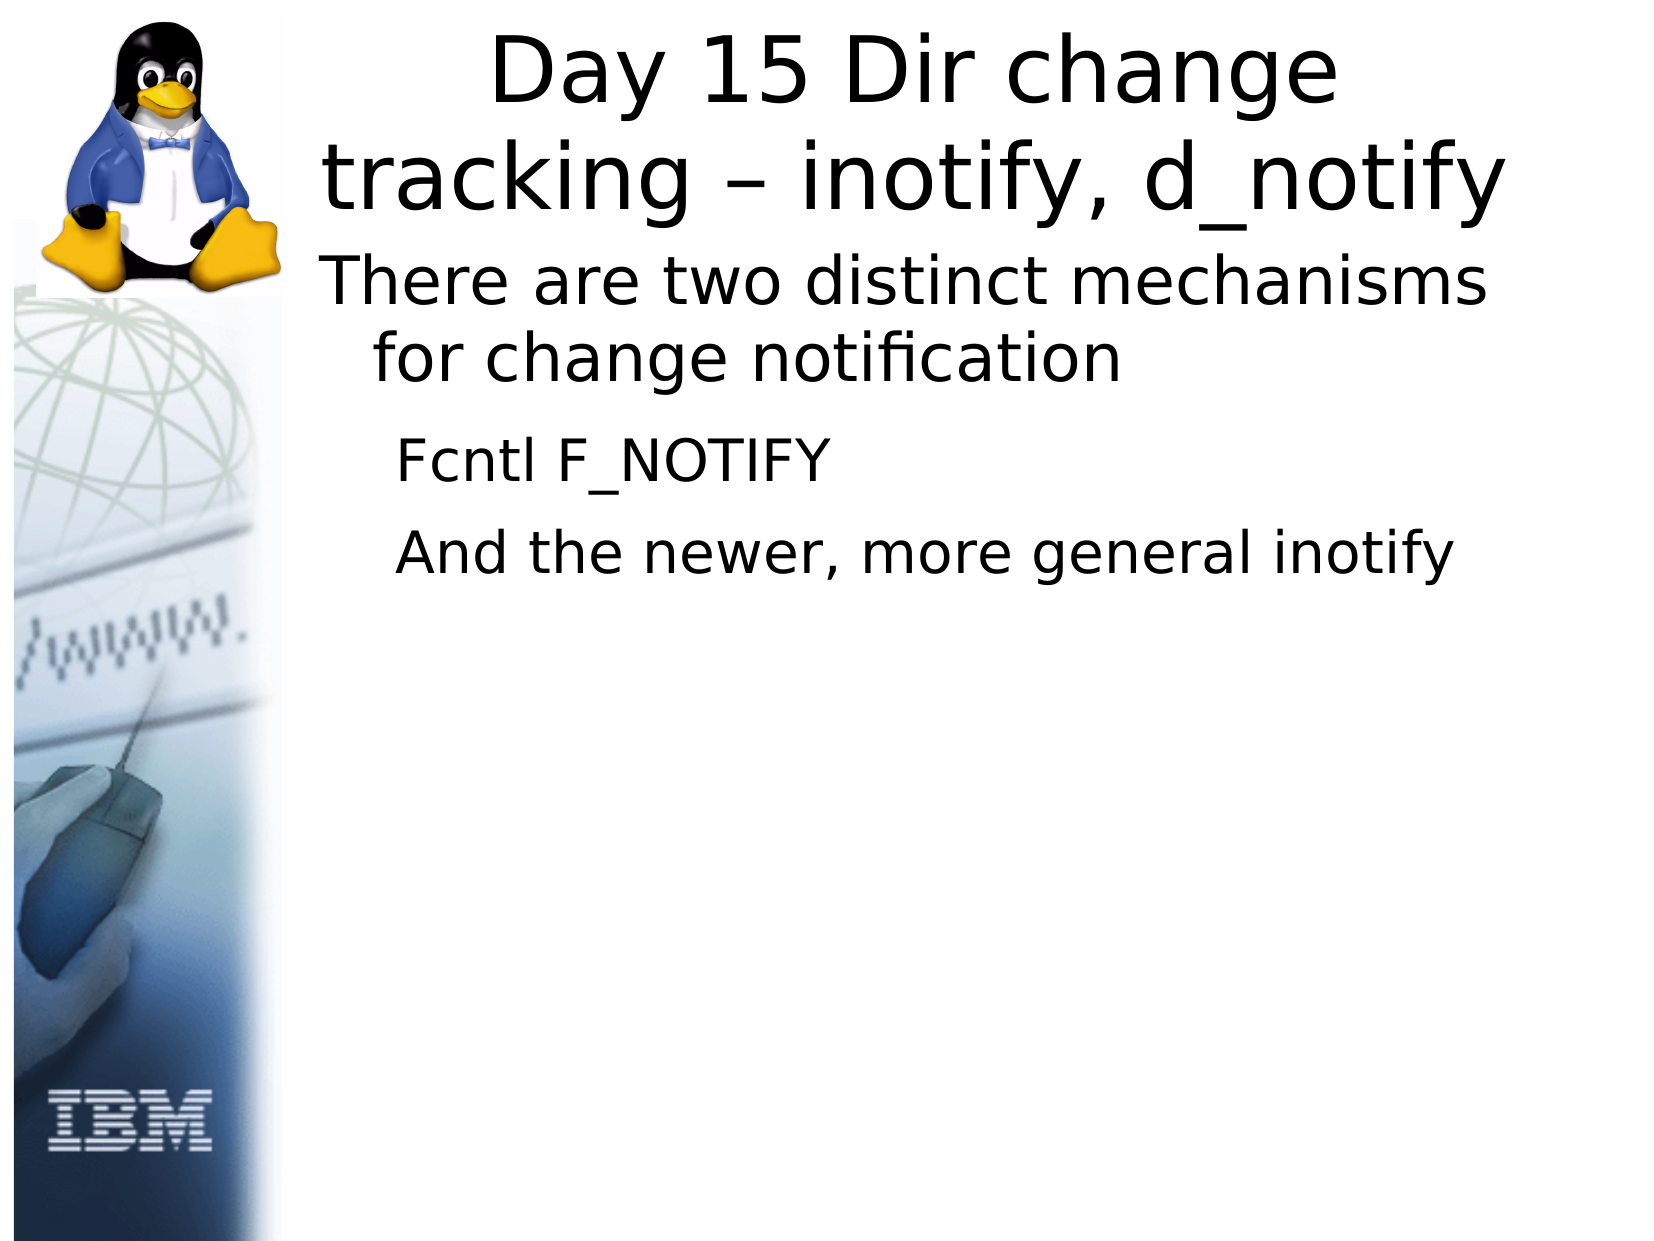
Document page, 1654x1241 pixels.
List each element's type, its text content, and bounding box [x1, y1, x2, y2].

list There are two distinct mechanisms for change notification Fcntl F_NOTIFY And the newer, more general inotify [301, 243, 1520, 1182]
title Day 15 Dir change tracking – inotify, d_notify [301, 17, 1528, 231]
